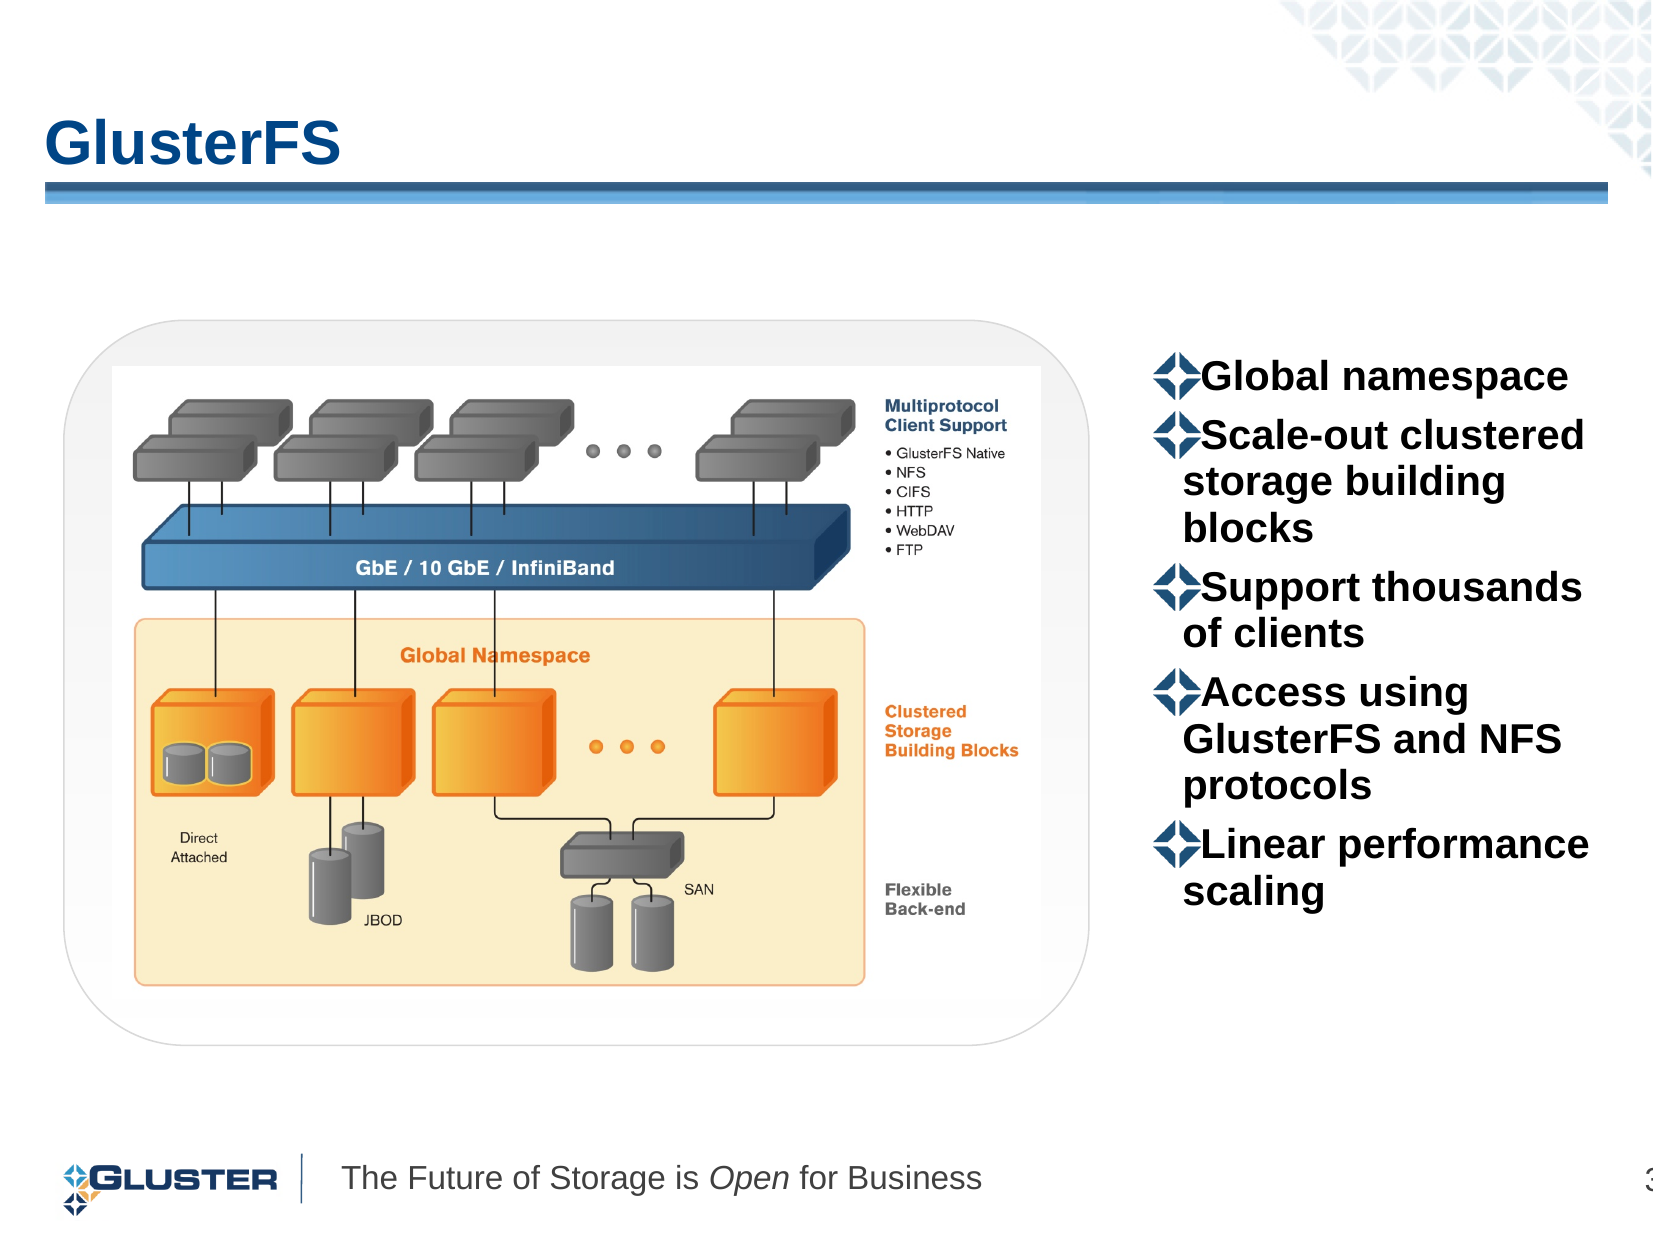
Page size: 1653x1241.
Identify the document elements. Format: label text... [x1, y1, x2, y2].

text_box GlusterFS [29, 100, 1182, 185]
text_box [63, 320, 1089, 1046]
picture [112, 366, 1041, 999]
picture [45, 0, 1652, 204]
list Global namespace Scale-out clustered storage building blocks Support thousands of clients Access using GlusterFS and NFS protocols Linear performance scaling [1138, 345, 1614, 1046]
picture [38, 1145, 292, 1237]
